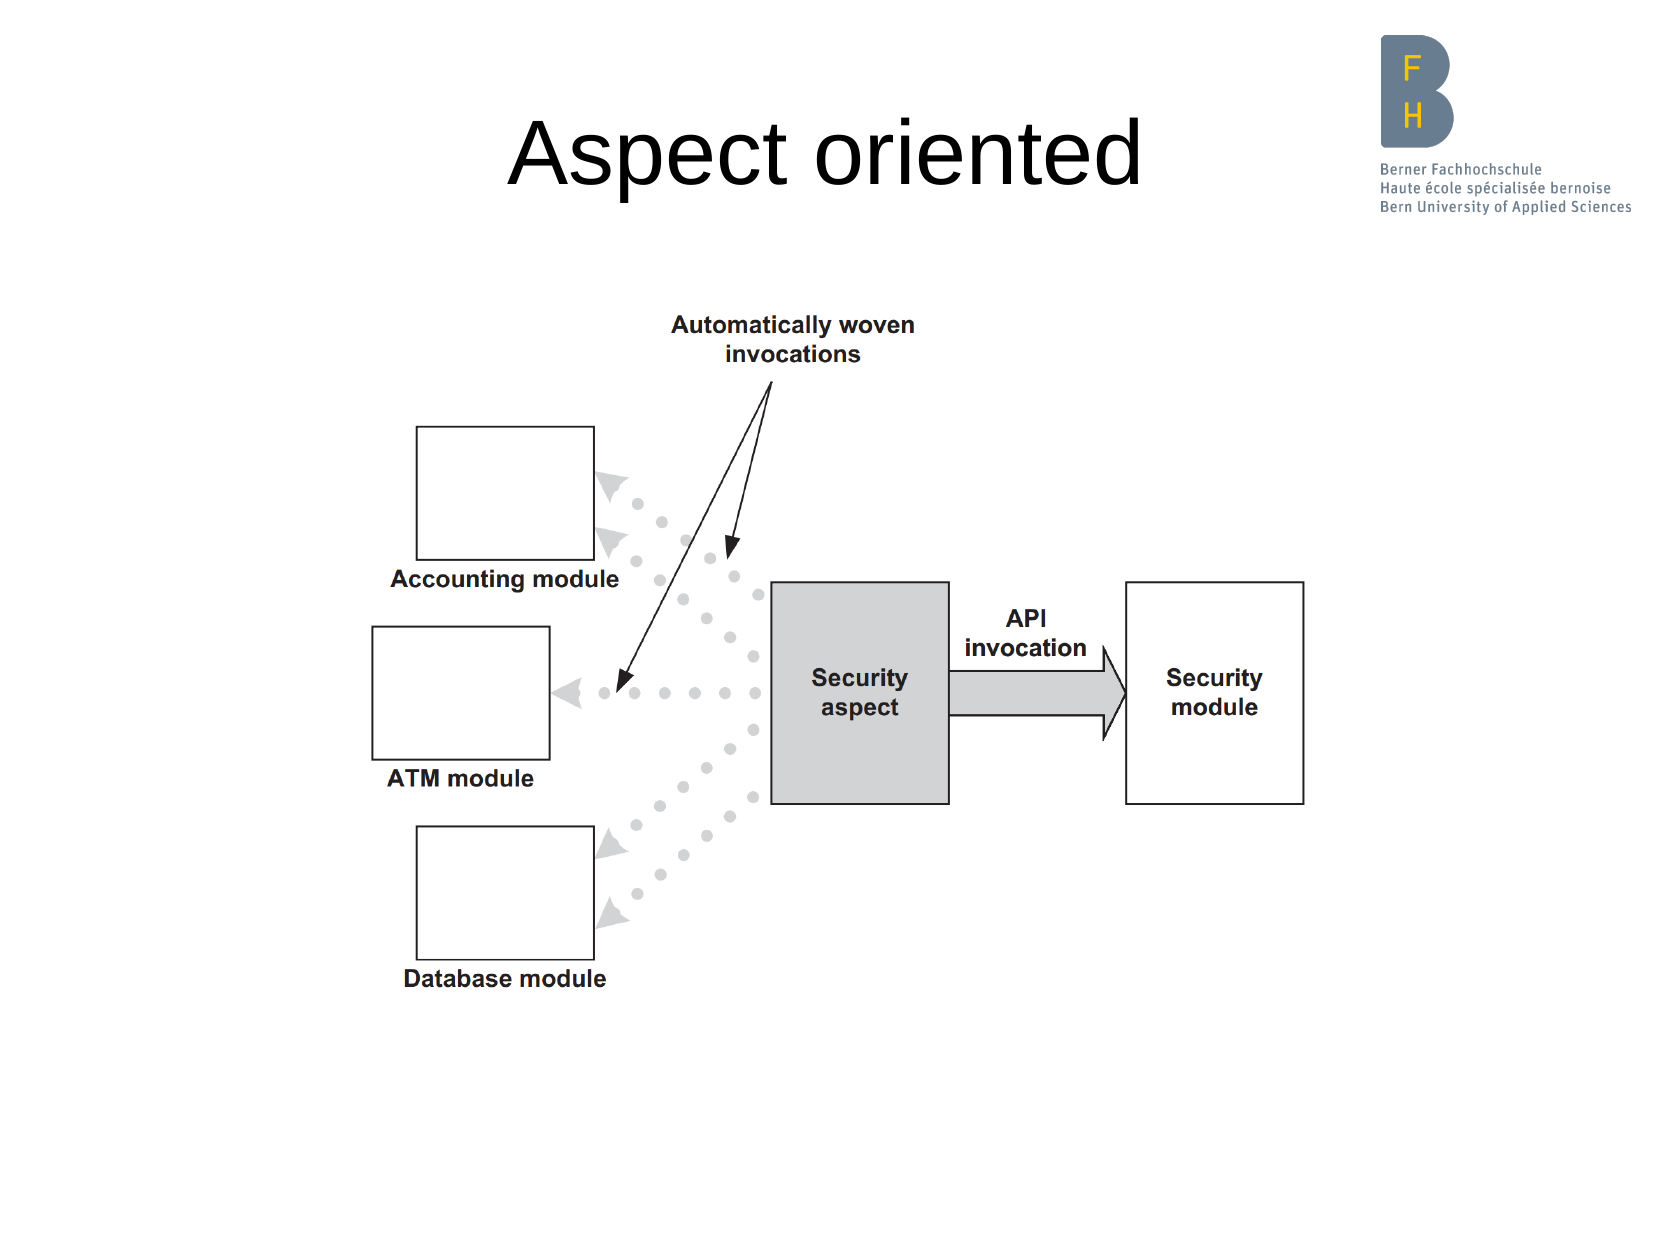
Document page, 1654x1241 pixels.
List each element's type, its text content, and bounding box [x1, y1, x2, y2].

title Aspect oriented [82, 49, 1571, 257]
picture [1381, 35, 1631, 215]
picture [289, 290, 1364, 1010]
